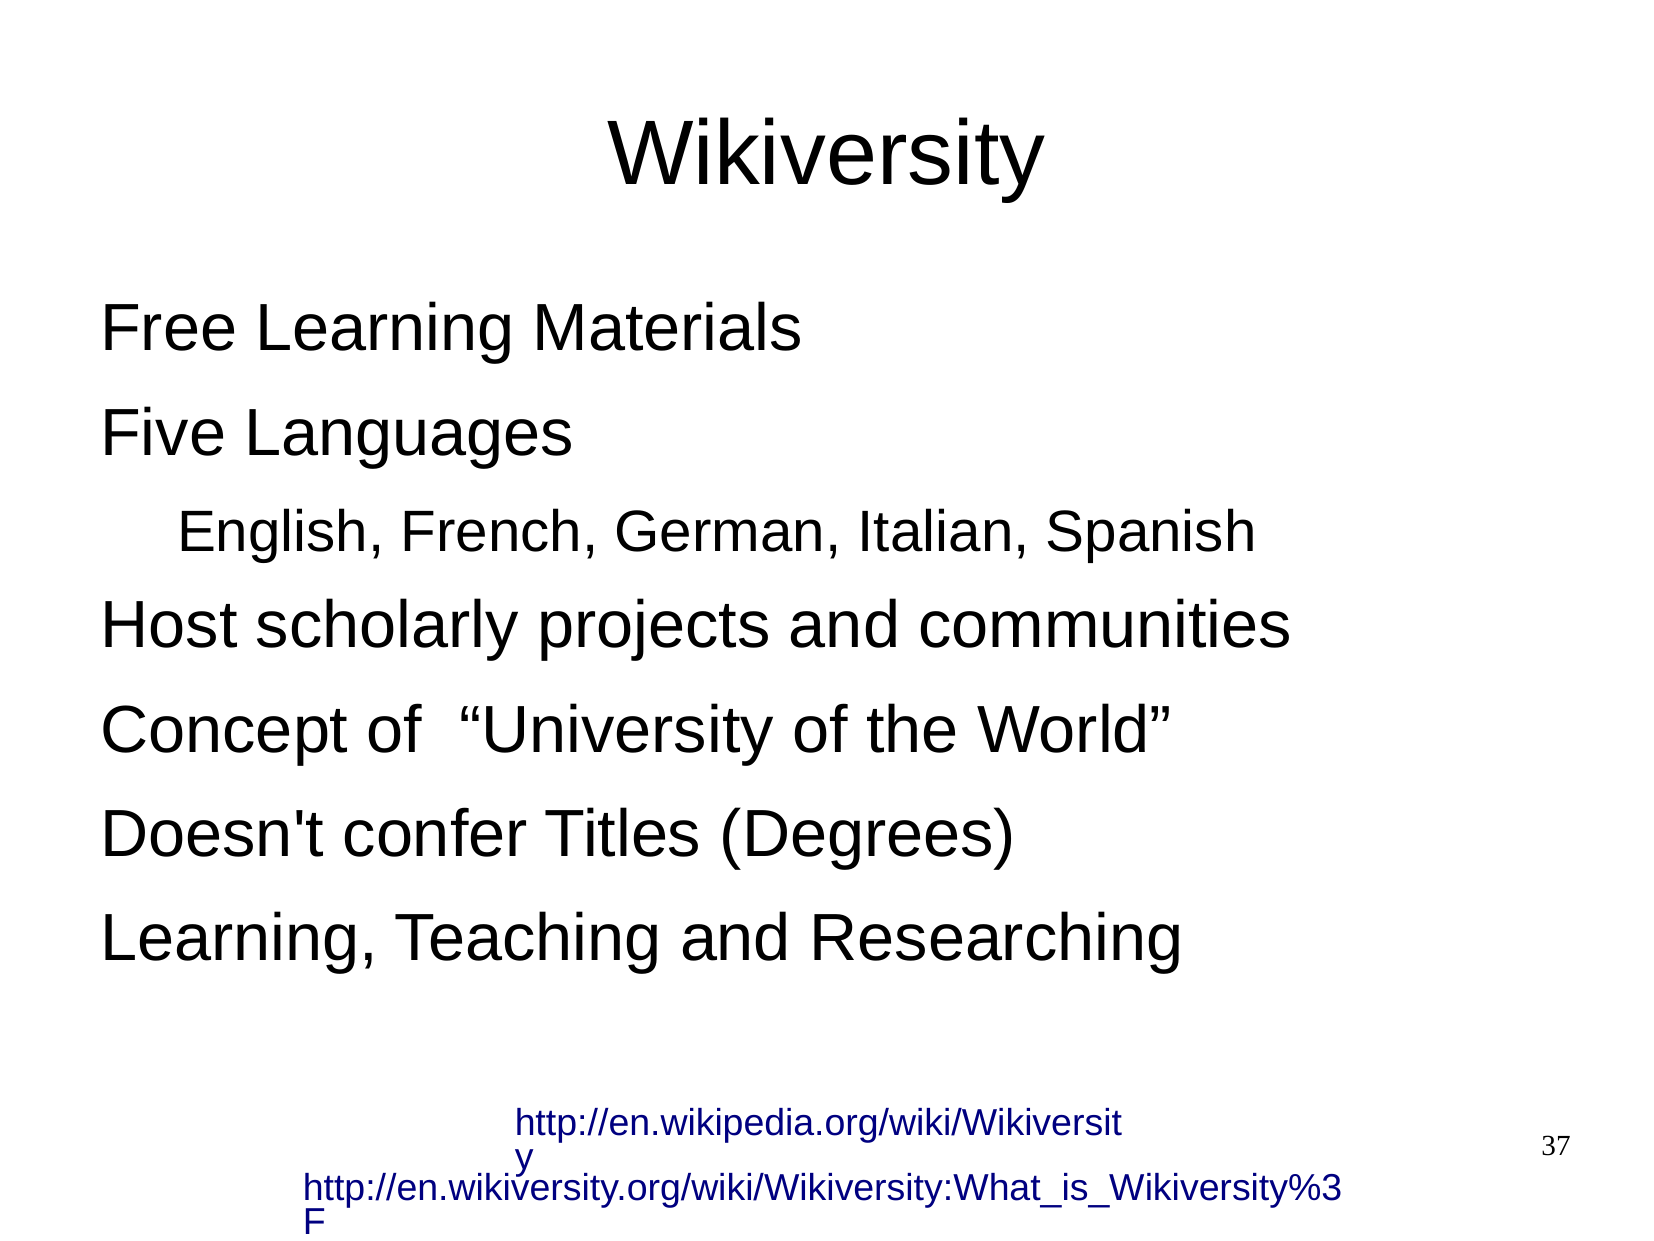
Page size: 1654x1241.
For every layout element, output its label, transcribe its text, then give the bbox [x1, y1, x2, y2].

text_box http://en.wikiversity.org/wiki/Wikiversity:What_is_Wikiversity%3F [288, 1158, 1378, 1216]
text_box http://en.wikipedia.org/wiki/Wikiversity [500, 1093, 1154, 1151]
title Wikiversity [82, 49, 1571, 257]
list Free Learning Materials Five Languages English, French, German, Italian, Spanish Host scholarly projects and communities Concept of “University of the World” Doesn't confer Titles (Degrees) Learning, Teaching and Researching [82, 290, 1571, 1094]
